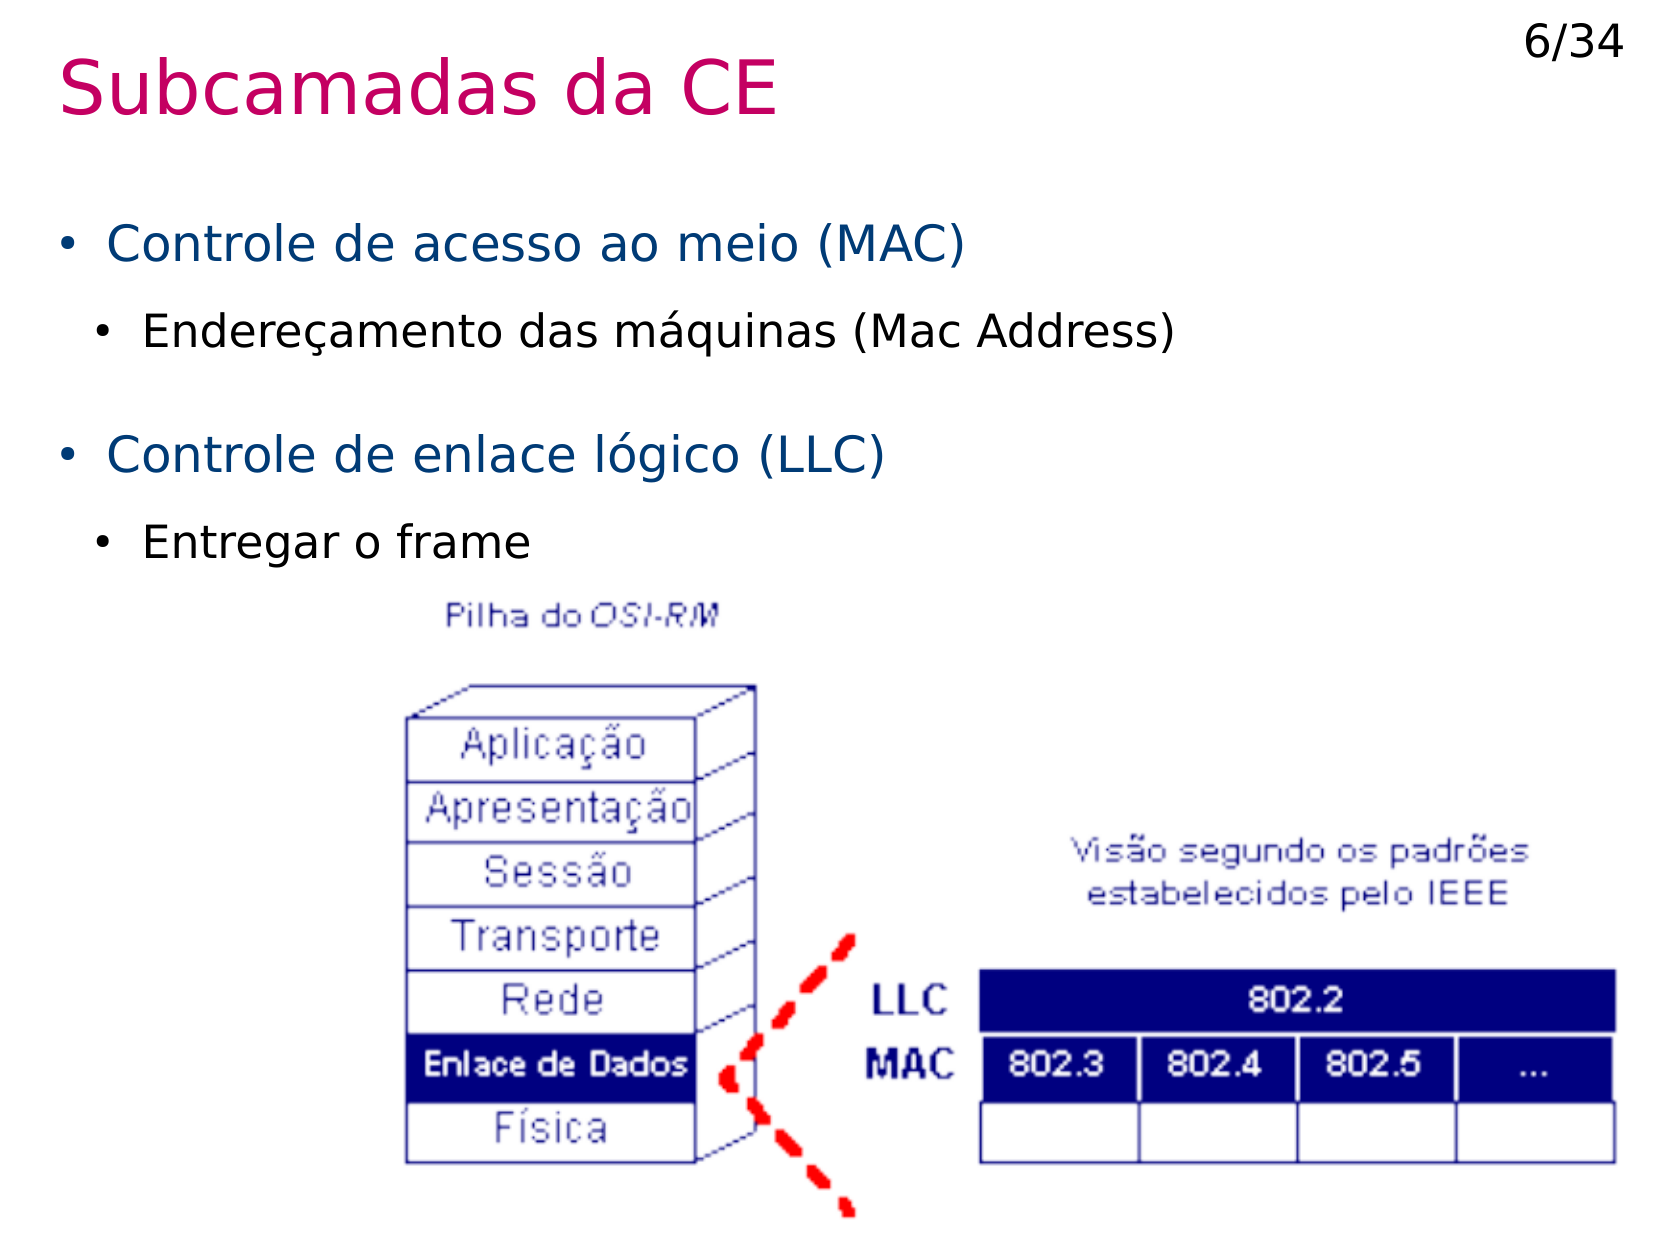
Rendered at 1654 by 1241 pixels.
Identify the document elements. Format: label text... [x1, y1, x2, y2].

picture [391, 590, 1627, 1229]
title Subcamadas da CE [59, 29, 1625, 148]
list Controle de acesso ao meio (MAC) Endereçamento das máquinas (Mac Address) Controle de enlace lógico (LLC) Entregar o frame [59, 206, 1625, 1211]
